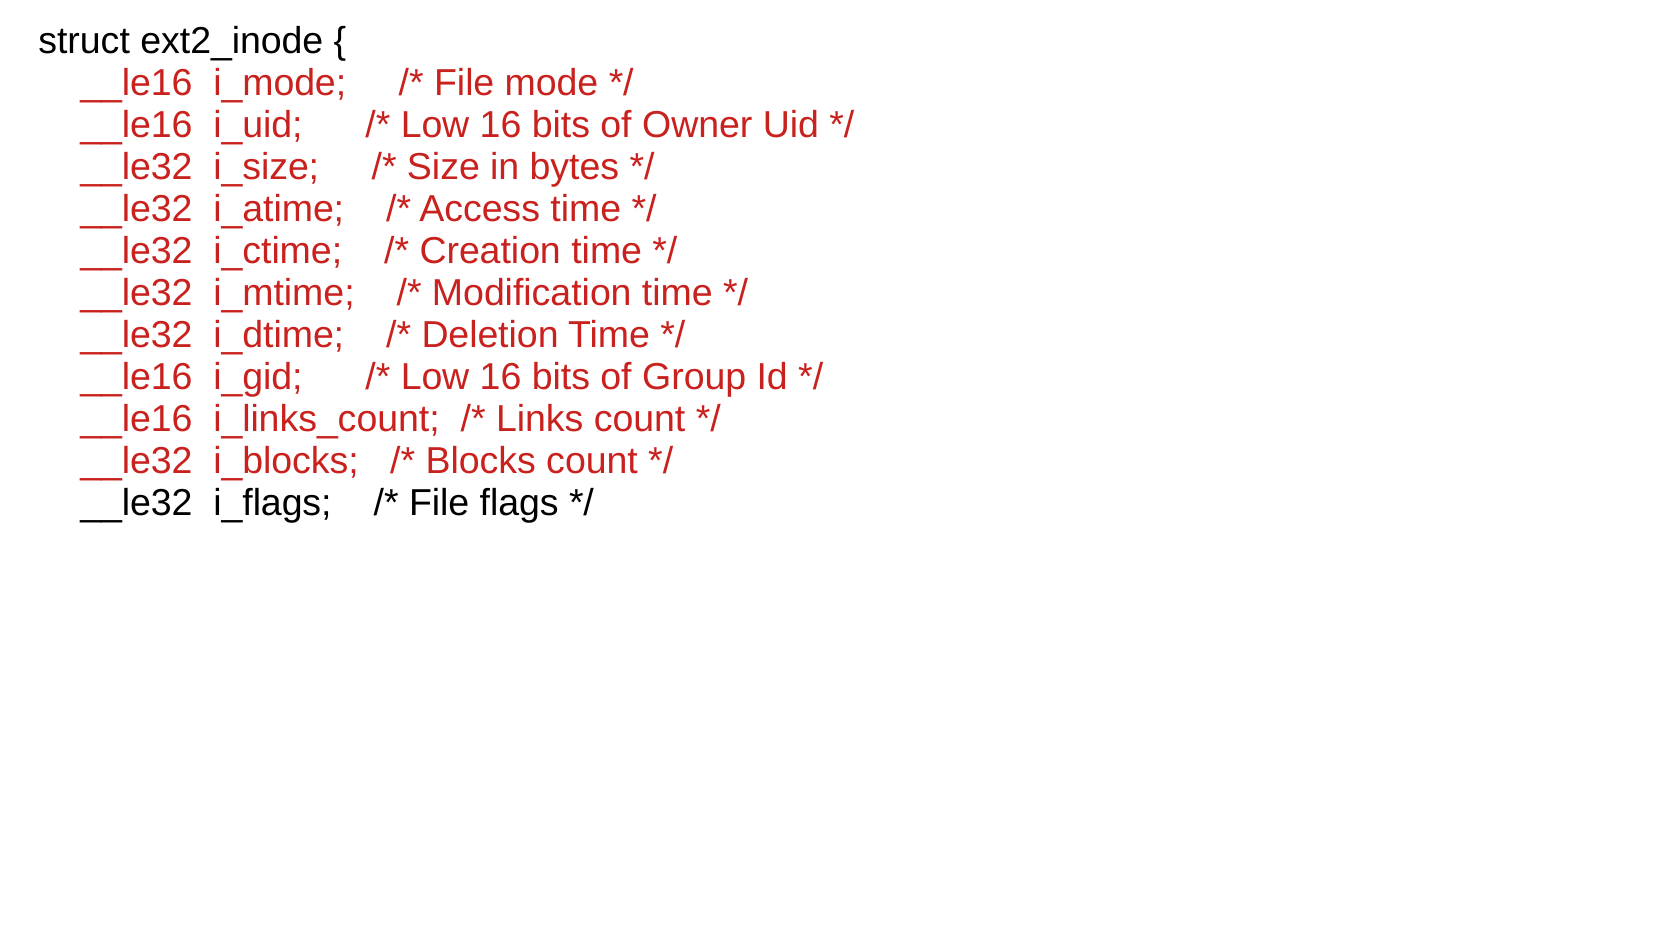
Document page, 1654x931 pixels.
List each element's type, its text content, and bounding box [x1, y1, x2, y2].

text_box struct ext2_inode { __le16 i_mode; /* File mode */ __le16 i_uid; /* Low 16 bits of Owner Uid */ __le32 i_size; /* Size in bytes */ __le32 i_atime; /* Access time */ __le32 i_ctime; /* Creation time */ __le32 i_mtime; /* Modification time */ __le32 i_dtime; /* Deletion Time */ __le16 i_gid; /* Low 16 bits of Group Id */ __le16 i_links_count; /* Links count */ __le32 i_blocks; /* Blocks count */ __le32 i_flags; /* File flags */ [23, 11, 1501, 931]
